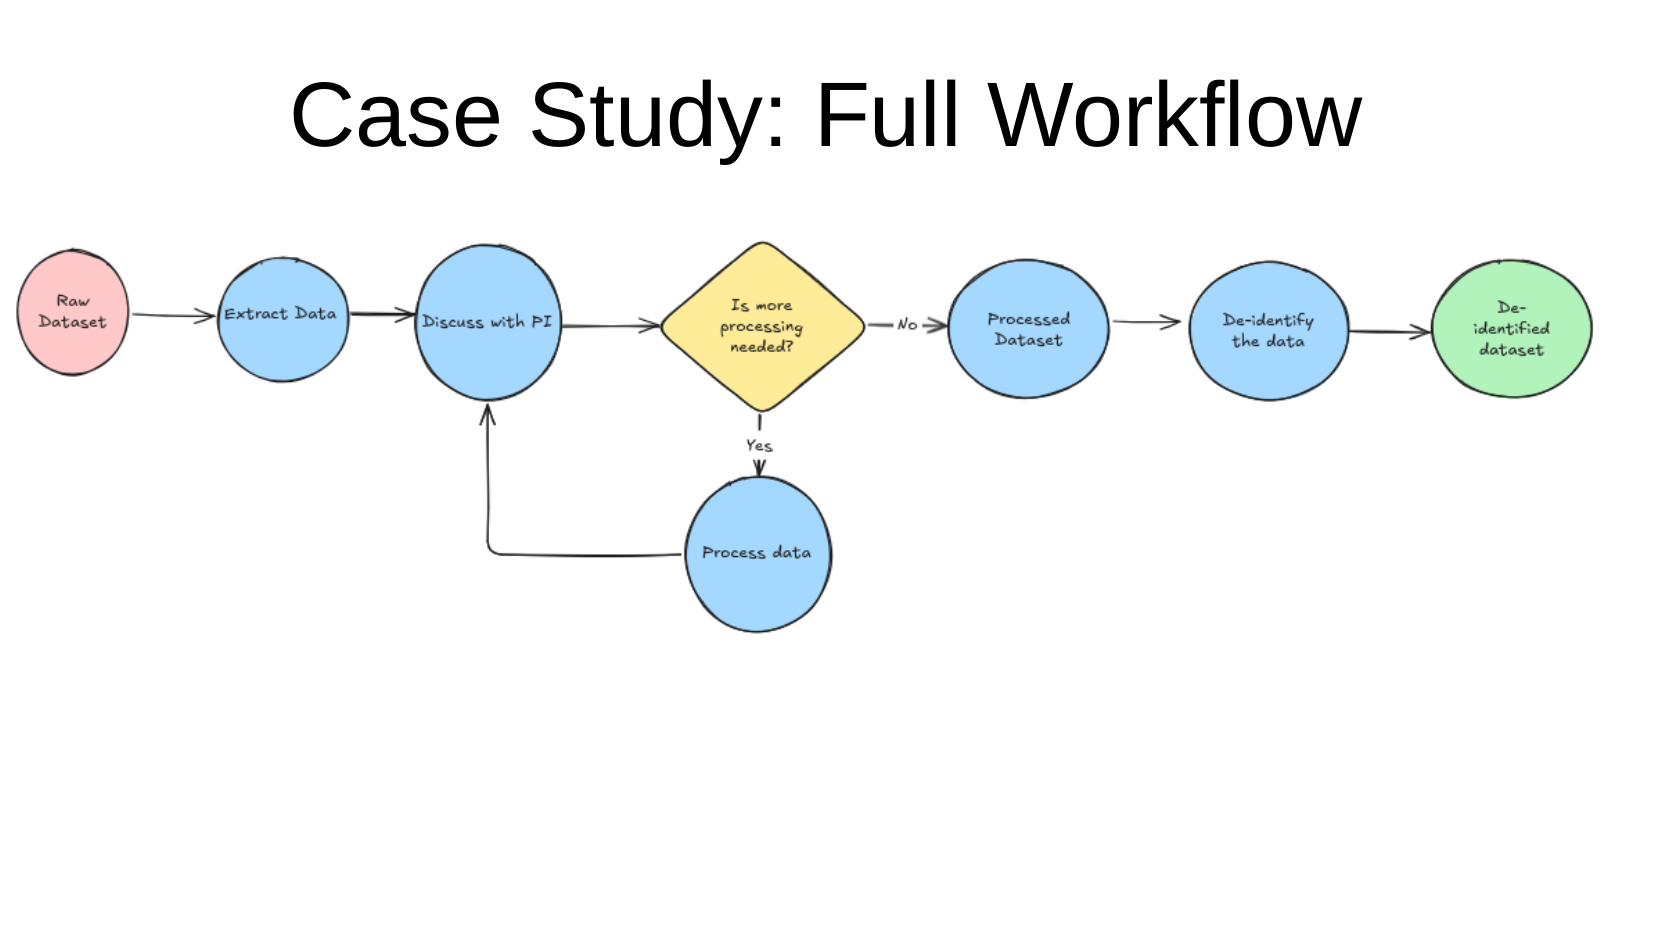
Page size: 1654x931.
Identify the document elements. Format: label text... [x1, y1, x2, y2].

title Case Study: Full Workflow [82, 37, 1571, 193]
picture [0, 220, 1654, 638]
